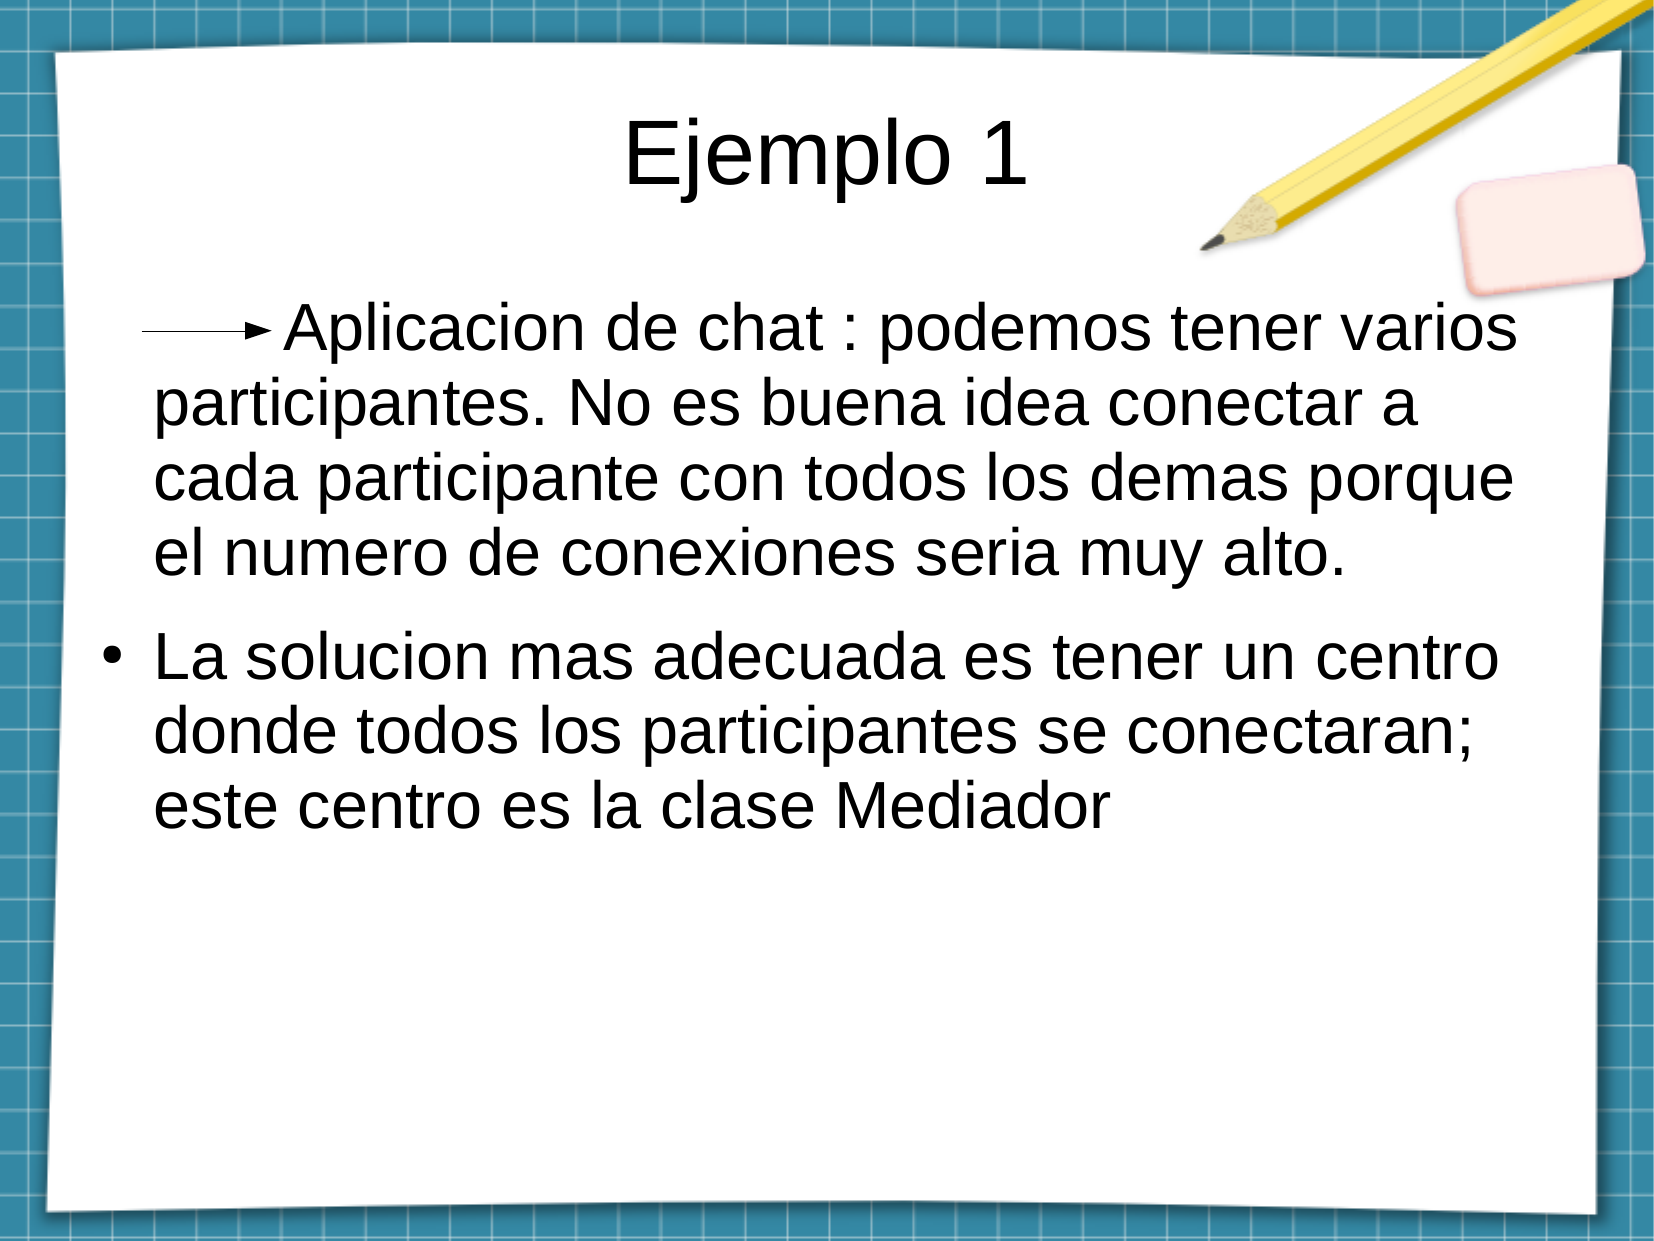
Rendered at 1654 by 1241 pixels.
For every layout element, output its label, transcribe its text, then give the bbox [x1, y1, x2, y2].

list Aplicacion de chat : podemos tener varios participantes. No es buena idea conectar a cada participante con todos los demas porque el numero de conexiones seria muy alto. La solucion mas adecuada es tener un centro donde todos los participantes se conectaran; este centro es la clase Mediador [82, 290, 1571, 1010]
picture [0, 0, 1654, 1241]
title Ejemplo 1 [82, 49, 1571, 257]
